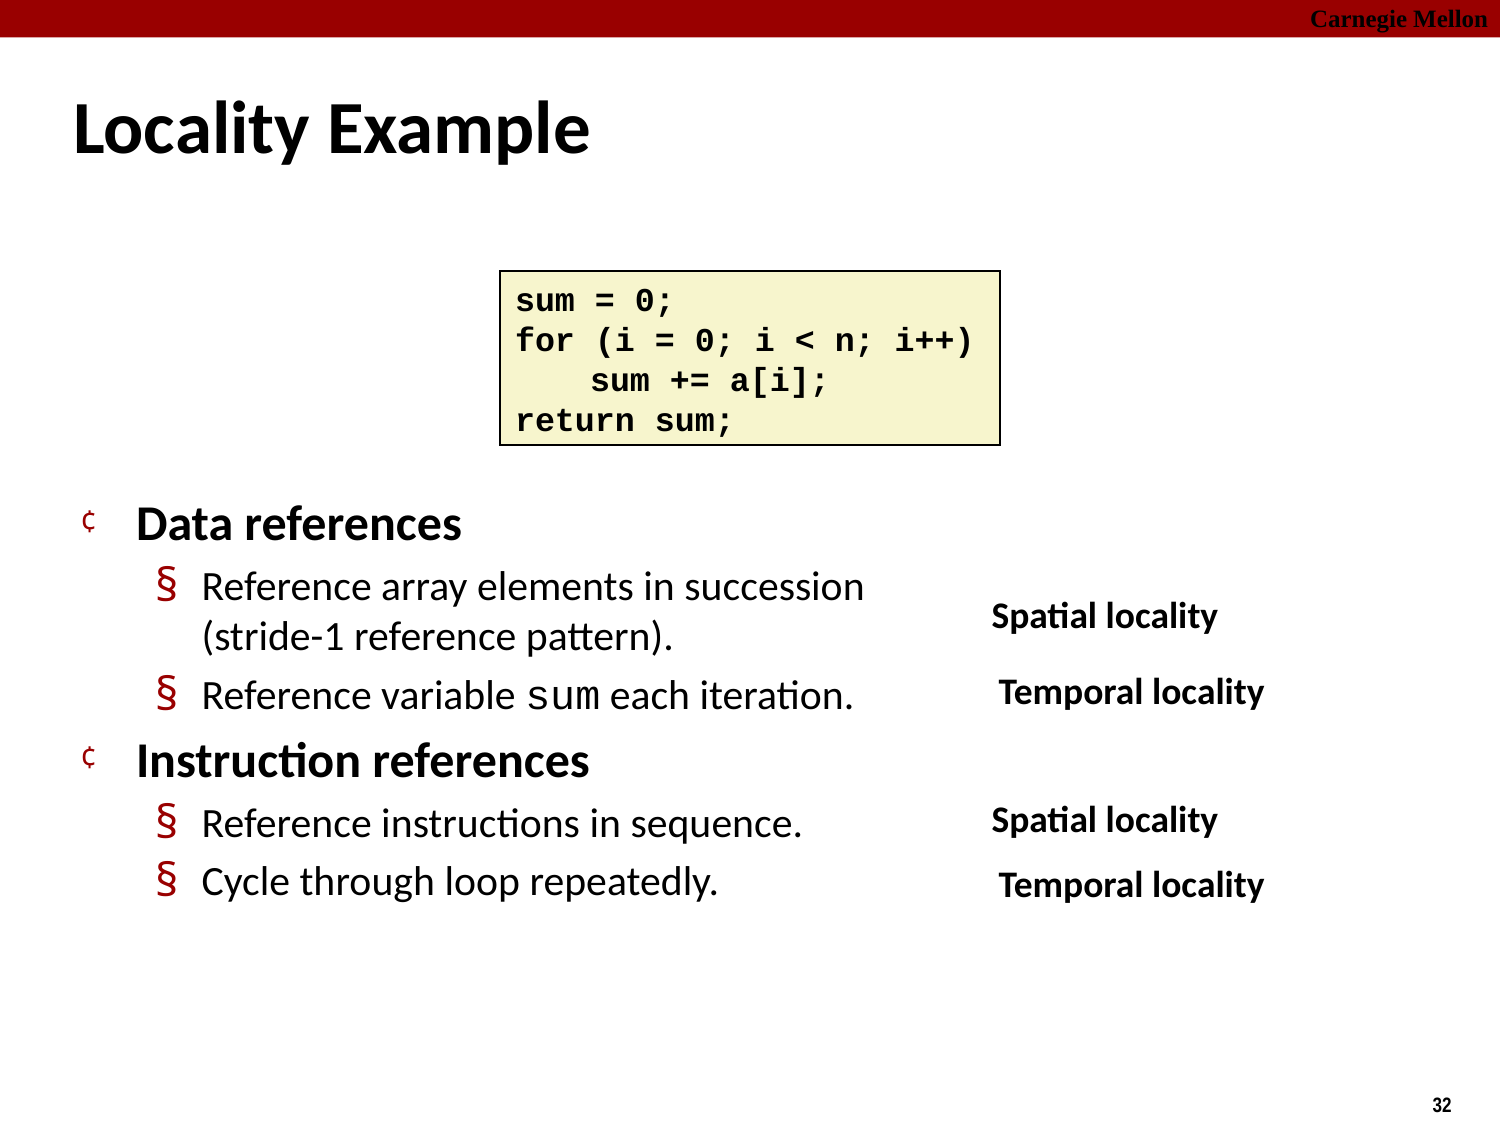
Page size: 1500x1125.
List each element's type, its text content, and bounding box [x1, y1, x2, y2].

text_box Spatial locality [976, 584, 1234, 644]
text_box Temporal locality [983, 852, 1280, 913]
title Locality Example [58, 71, 1304, 197]
text_box Temporal locality [983, 659, 1280, 720]
text_box sum = 0; for (i = 0; i < n; i++) sum += a[i]; return sum; [500, 270, 1000, 446]
list Data references Reference array elements in succession (stride-1 reference pattern). Reference variable sum each iteration. Instruction references Reference instructions in sequence. Cycle through loop repeatedly. [65, 483, 938, 938]
text_box Spatial locality [976, 787, 1234, 848]
